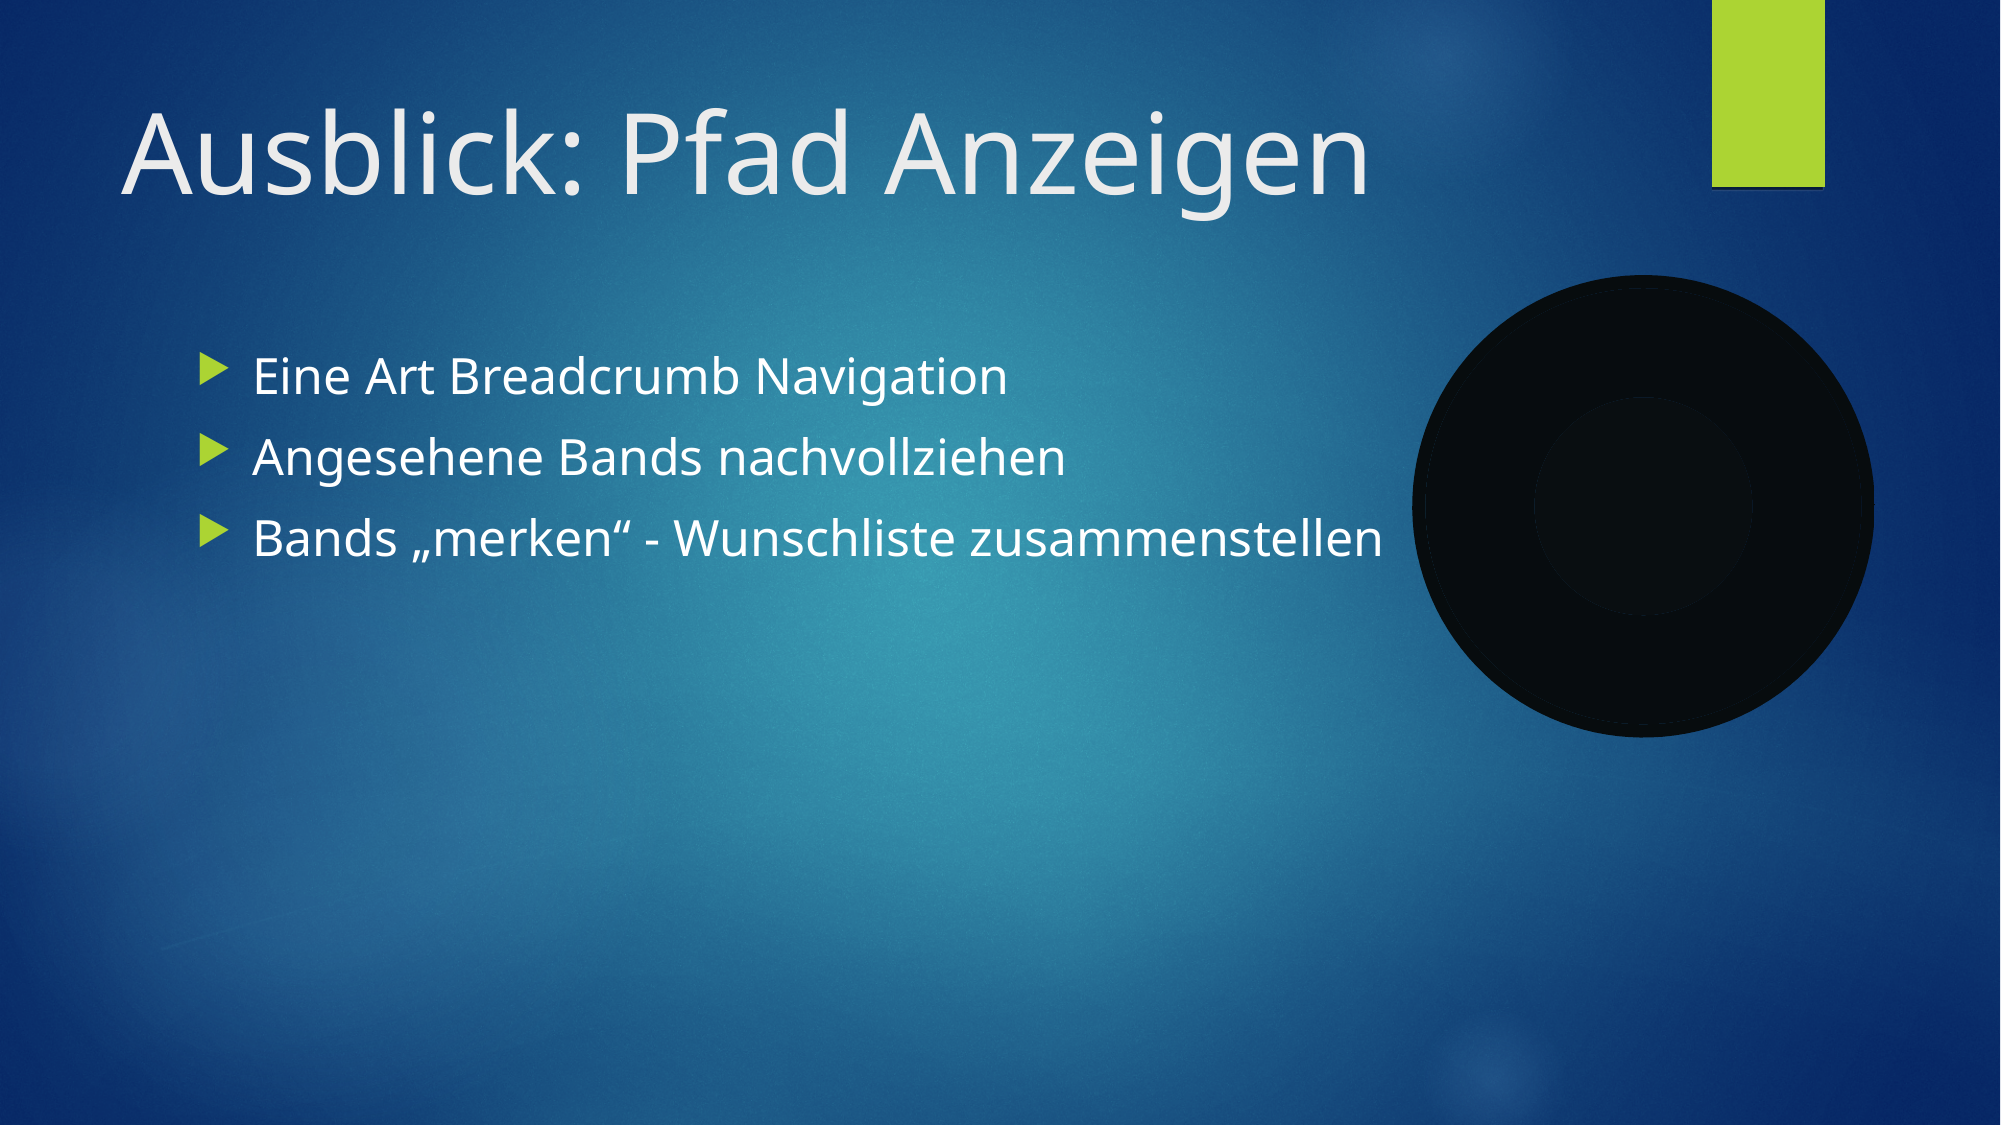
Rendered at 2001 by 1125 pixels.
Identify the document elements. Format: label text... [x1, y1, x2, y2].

list Eine Art Breadcrumb Navigation Angesehene Bands nachvollziehen Bands „merken“ - Wunschliste zusammenstellen [181, 336, 1649, 1026]
title Ausblick: Pfad Anzeigen [106, 74, 1649, 305]
